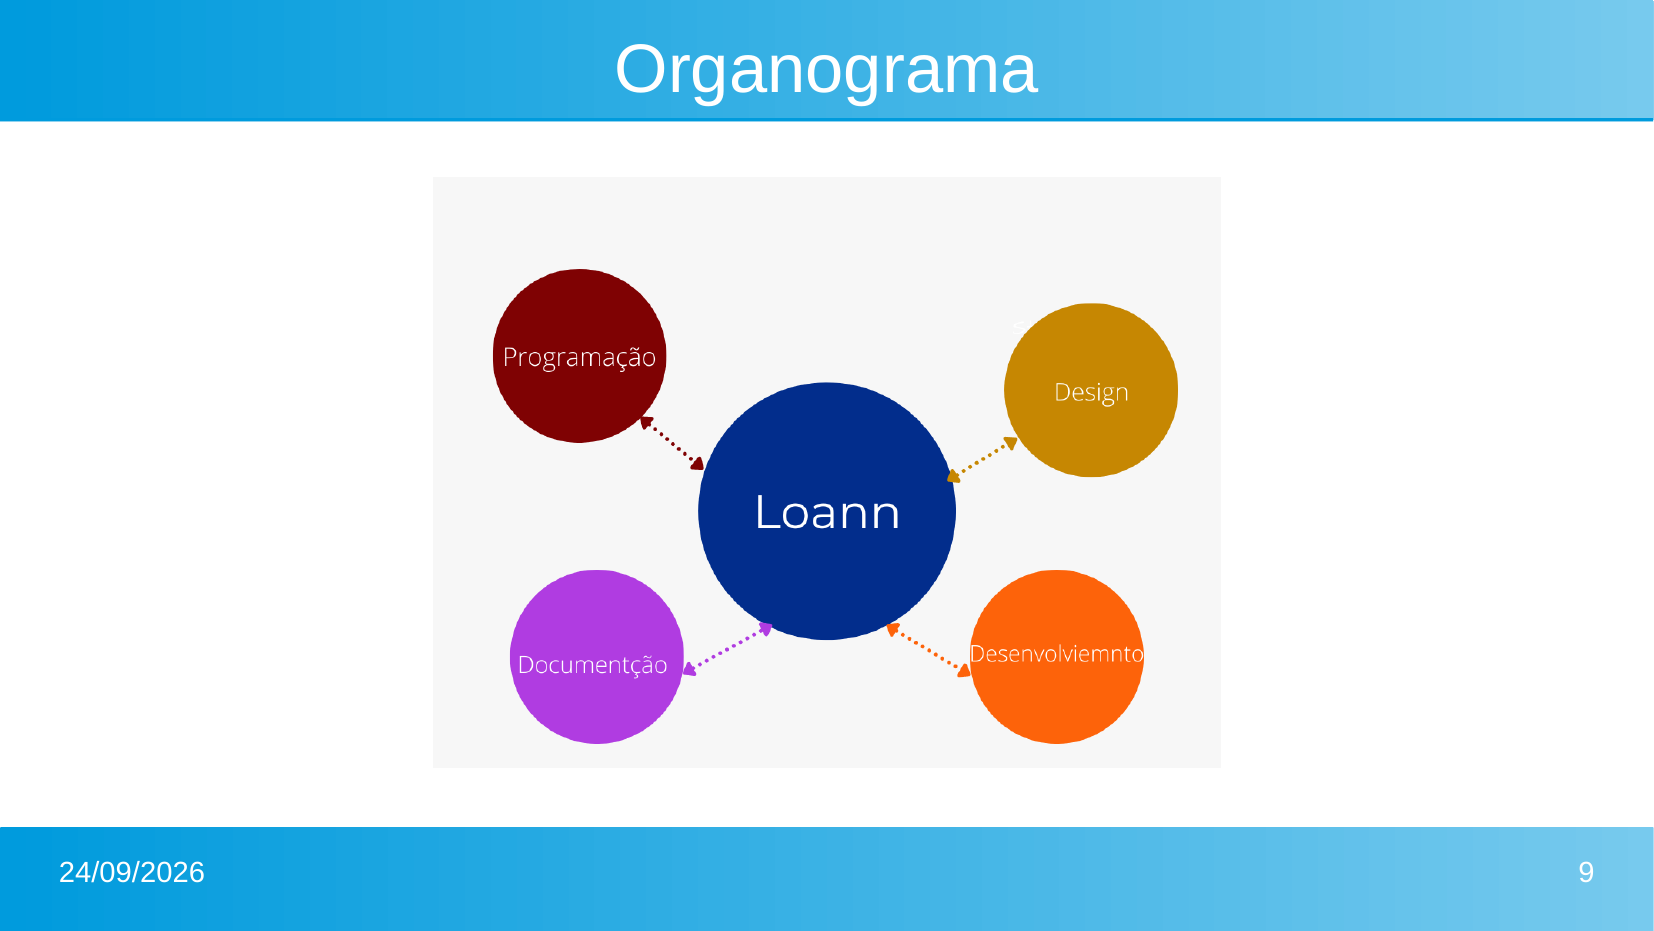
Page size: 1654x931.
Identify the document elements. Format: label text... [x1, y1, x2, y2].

title Organograma [59, 29, 1595, 108]
picture [433, 177, 1221, 768]
